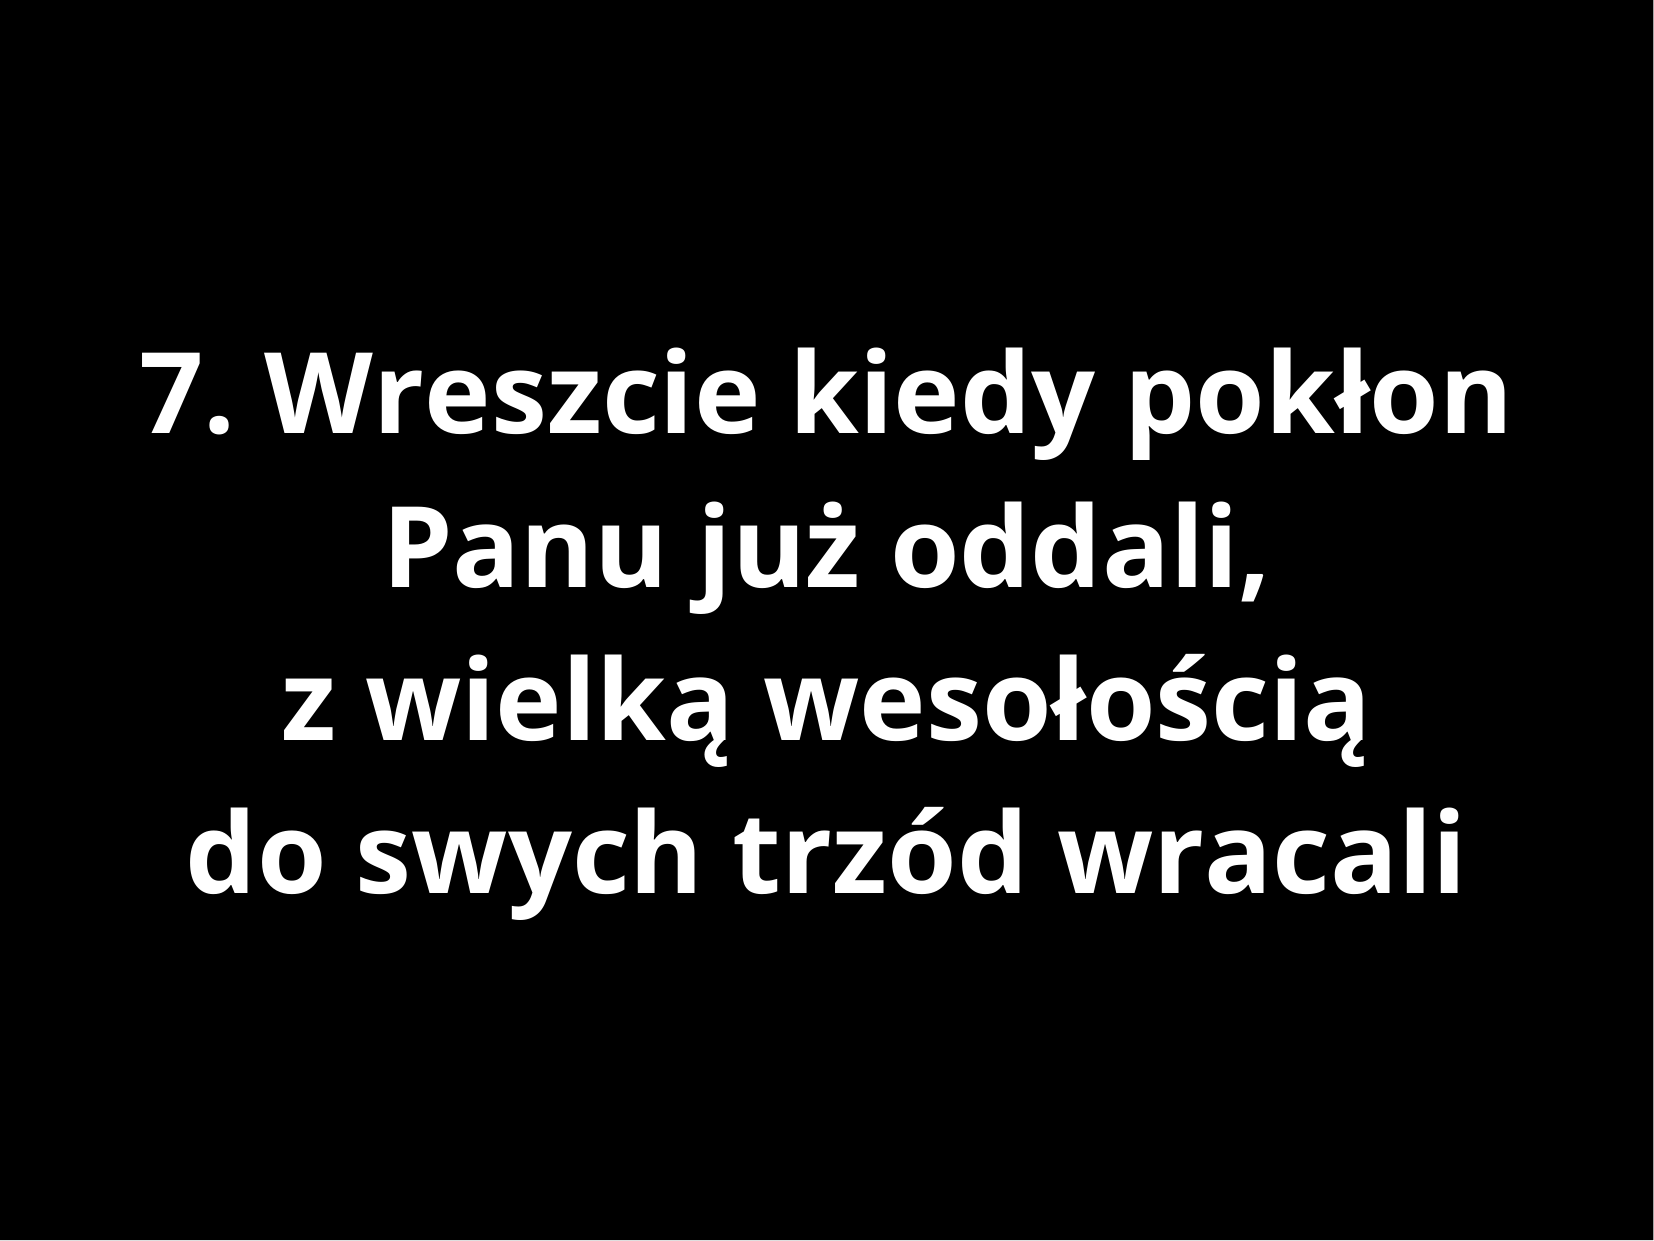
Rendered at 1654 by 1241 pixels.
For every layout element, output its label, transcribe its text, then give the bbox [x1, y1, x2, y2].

title 7. Wreszcie kiedy pokłon Panu już oddali, z wielką wesołością do swych trzód wracali [0, 0, 1654, 1241]
